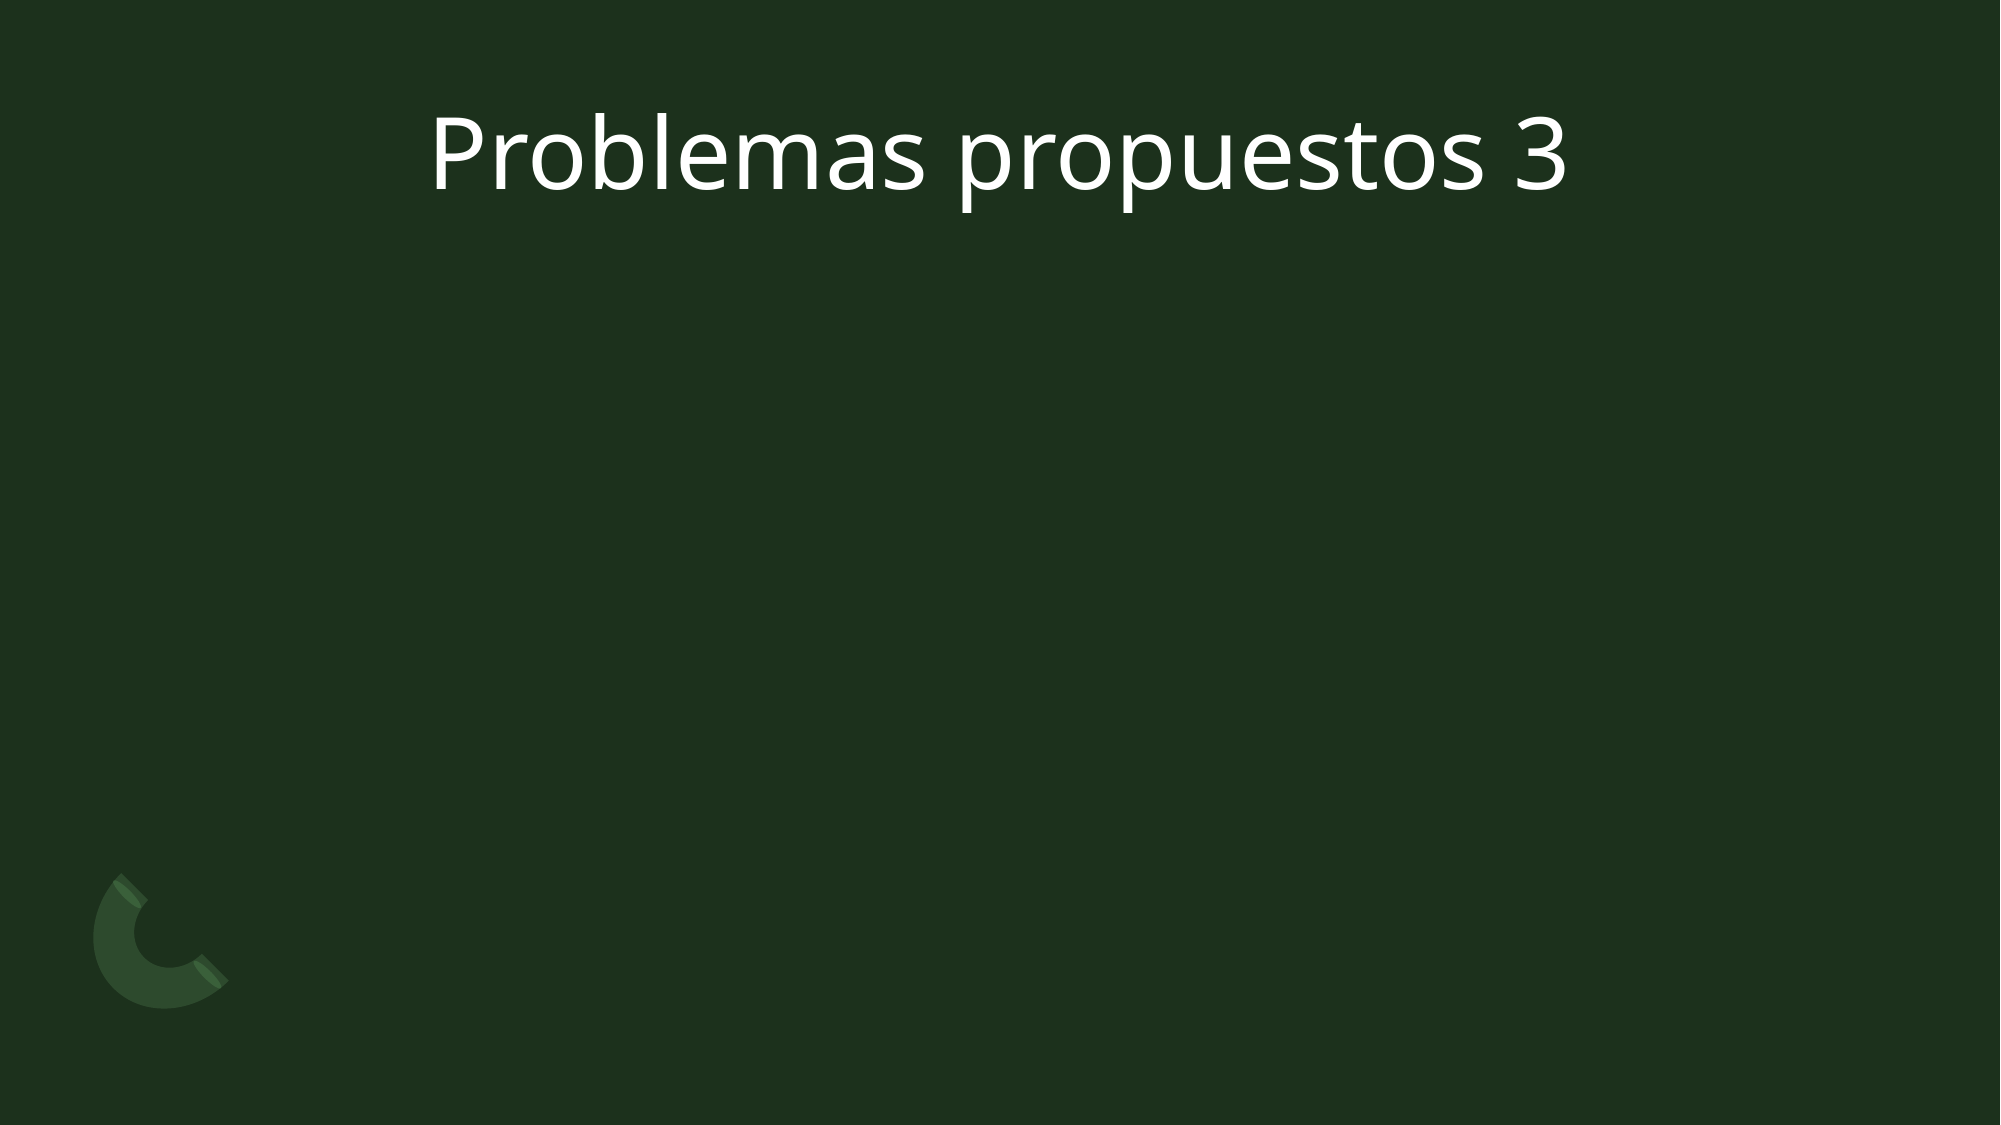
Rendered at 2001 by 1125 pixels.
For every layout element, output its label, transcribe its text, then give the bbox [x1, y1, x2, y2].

title Problemas propuestos 3 [90, 90, 1910, 309]
